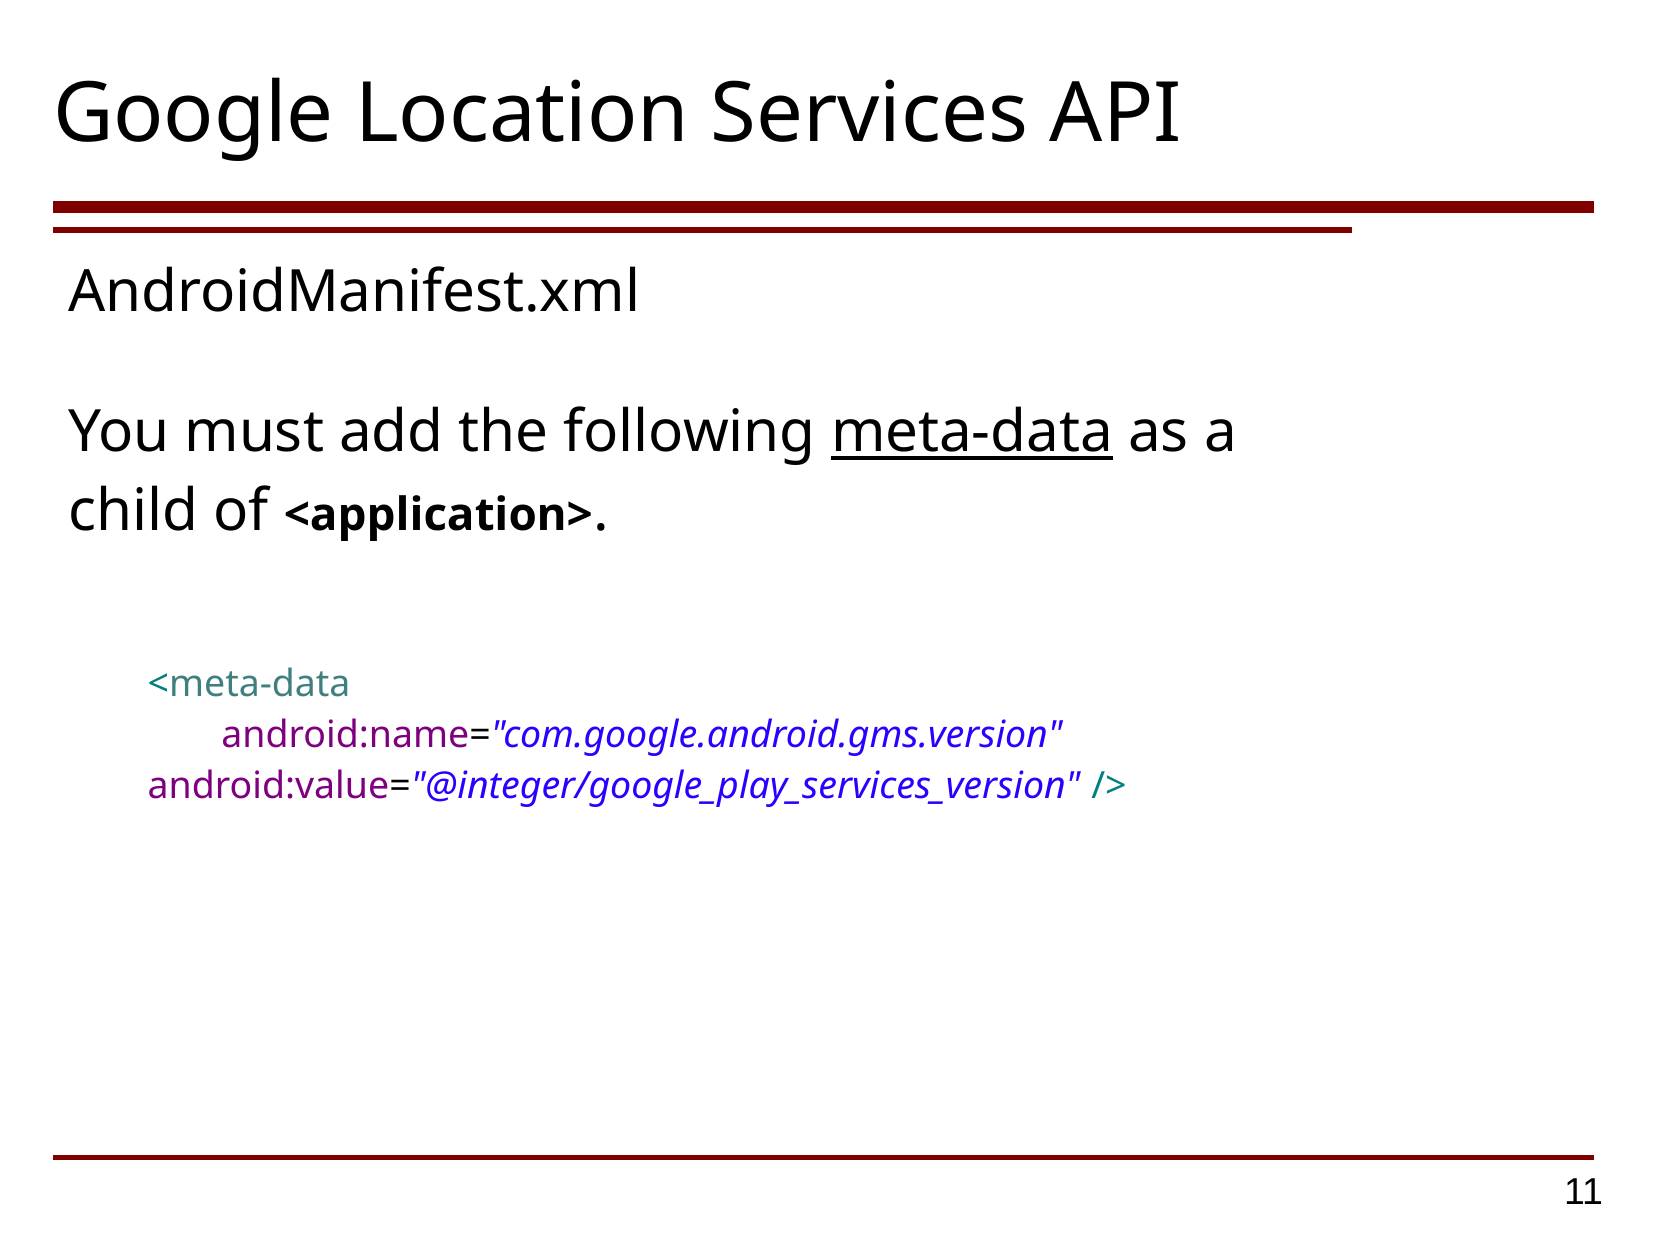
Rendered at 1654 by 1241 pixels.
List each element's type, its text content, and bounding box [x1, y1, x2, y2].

text_box You must add the following meta-data as a child of <application>. [53, 381, 1536, 709]
text_box <número> [35, 1163, 1654, 1221]
text_box AndroidManifest.xml [53, 242, 875, 335]
subtitle Google Location Services API [53, 48, 1542, 172]
text_box <meta-data android:name="com.google.android.gms.version" android:value="@integer/google_play_services_version" /> [59, 649, 1565, 827]
